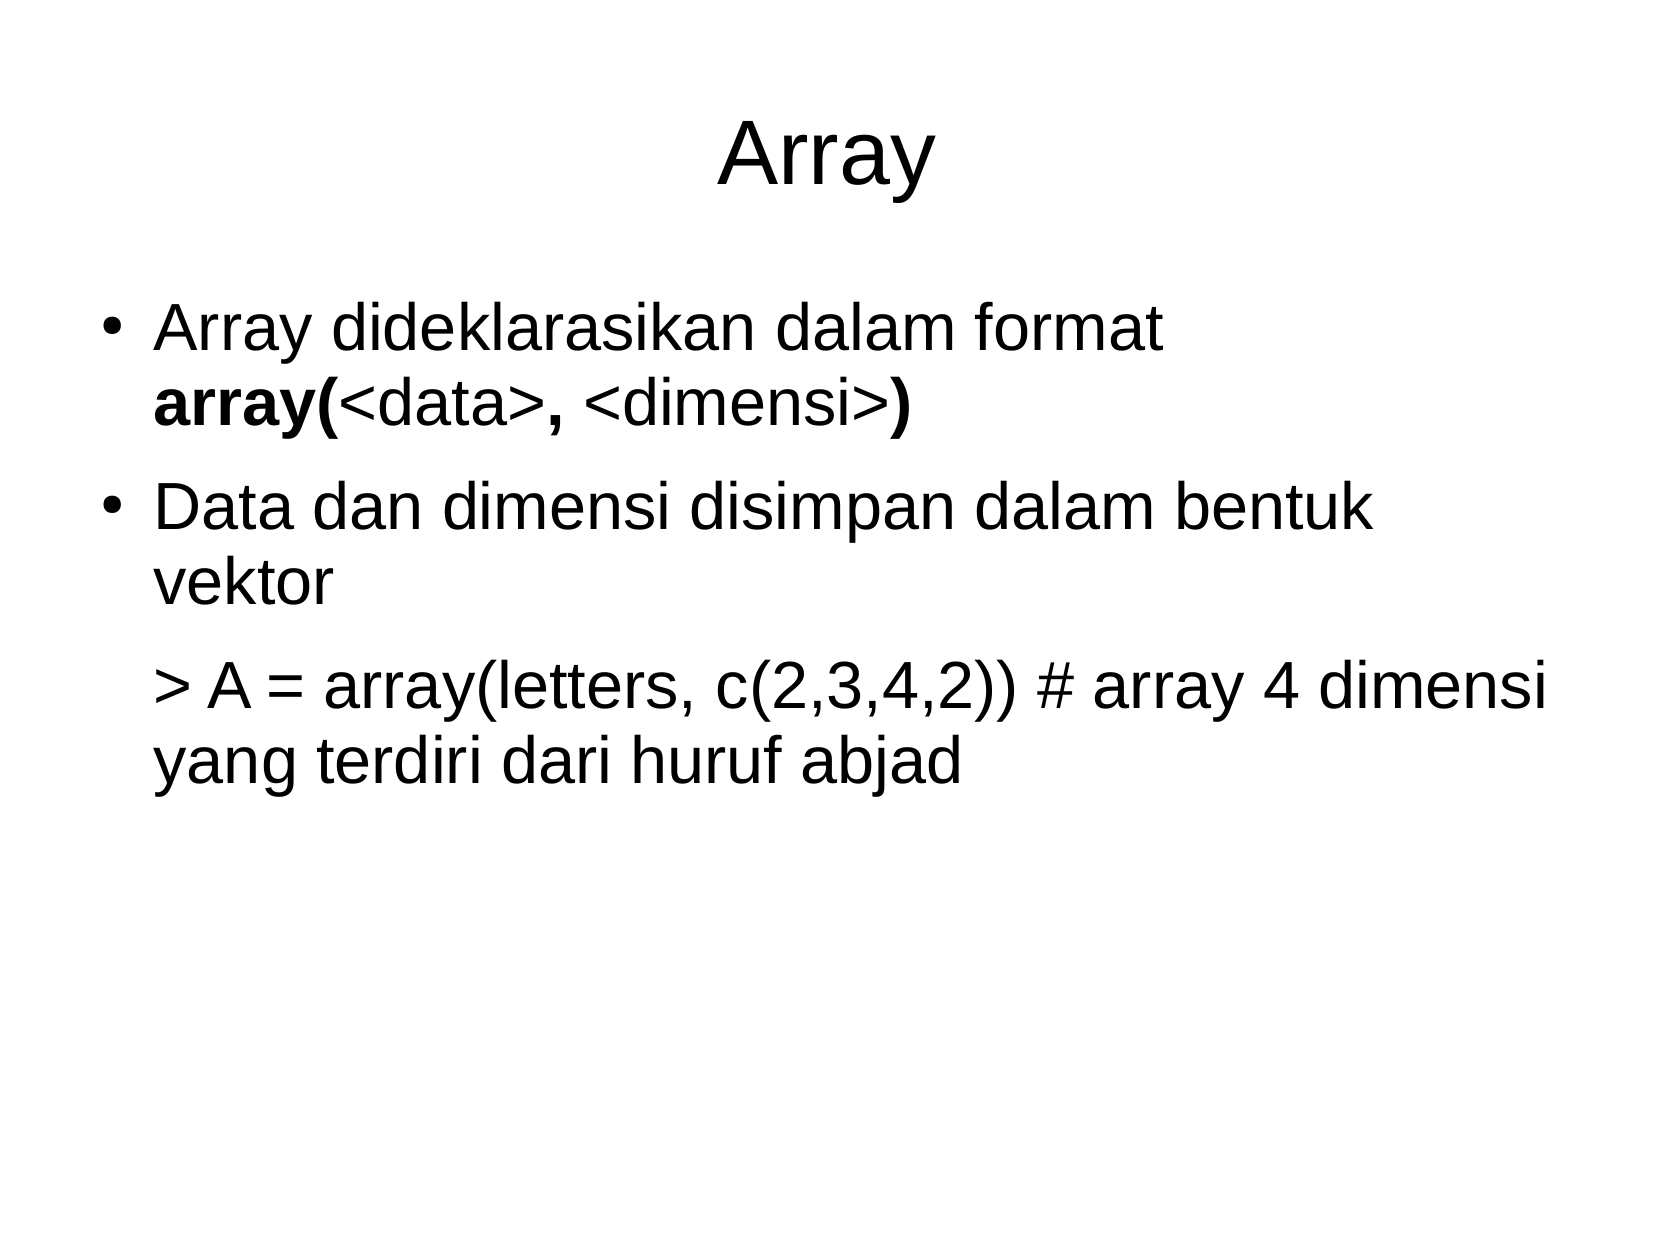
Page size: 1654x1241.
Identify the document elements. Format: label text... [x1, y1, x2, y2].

list Array dideklarasikan dalam format array(<data>, <dimensi>) Data dan dimensi disimpan dalam bentuk vektor > A = array(letters, c(2,3,4,2)) # array 4 dimensi yang terdiri dari huruf abjad [82, 290, 1571, 1010]
title Array [82, 49, 1571, 257]
